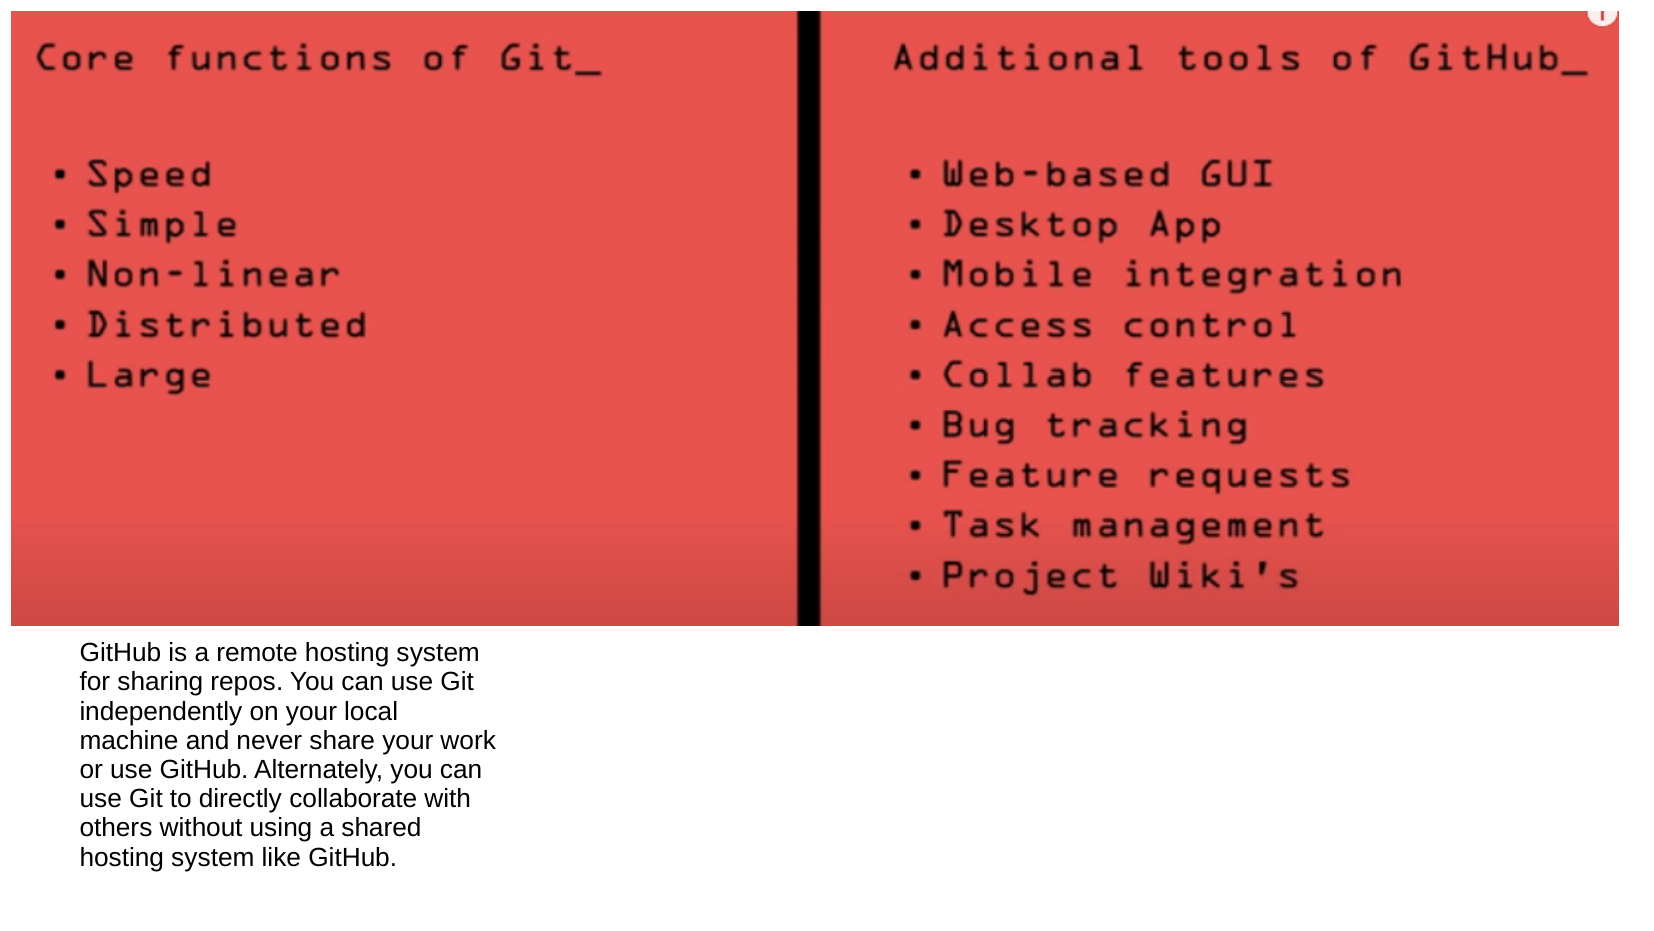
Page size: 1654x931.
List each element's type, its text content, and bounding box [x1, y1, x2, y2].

list GitHub is a remote hosting system for sharing repos. You can use Git independently on your local machine and never share your work or use GitHub. Alternately, you can use Git to directly collaborate with others without using a shared hosting system like GitHub. [23, 637, 503, 896]
picture [11, 11, 1619, 626]
